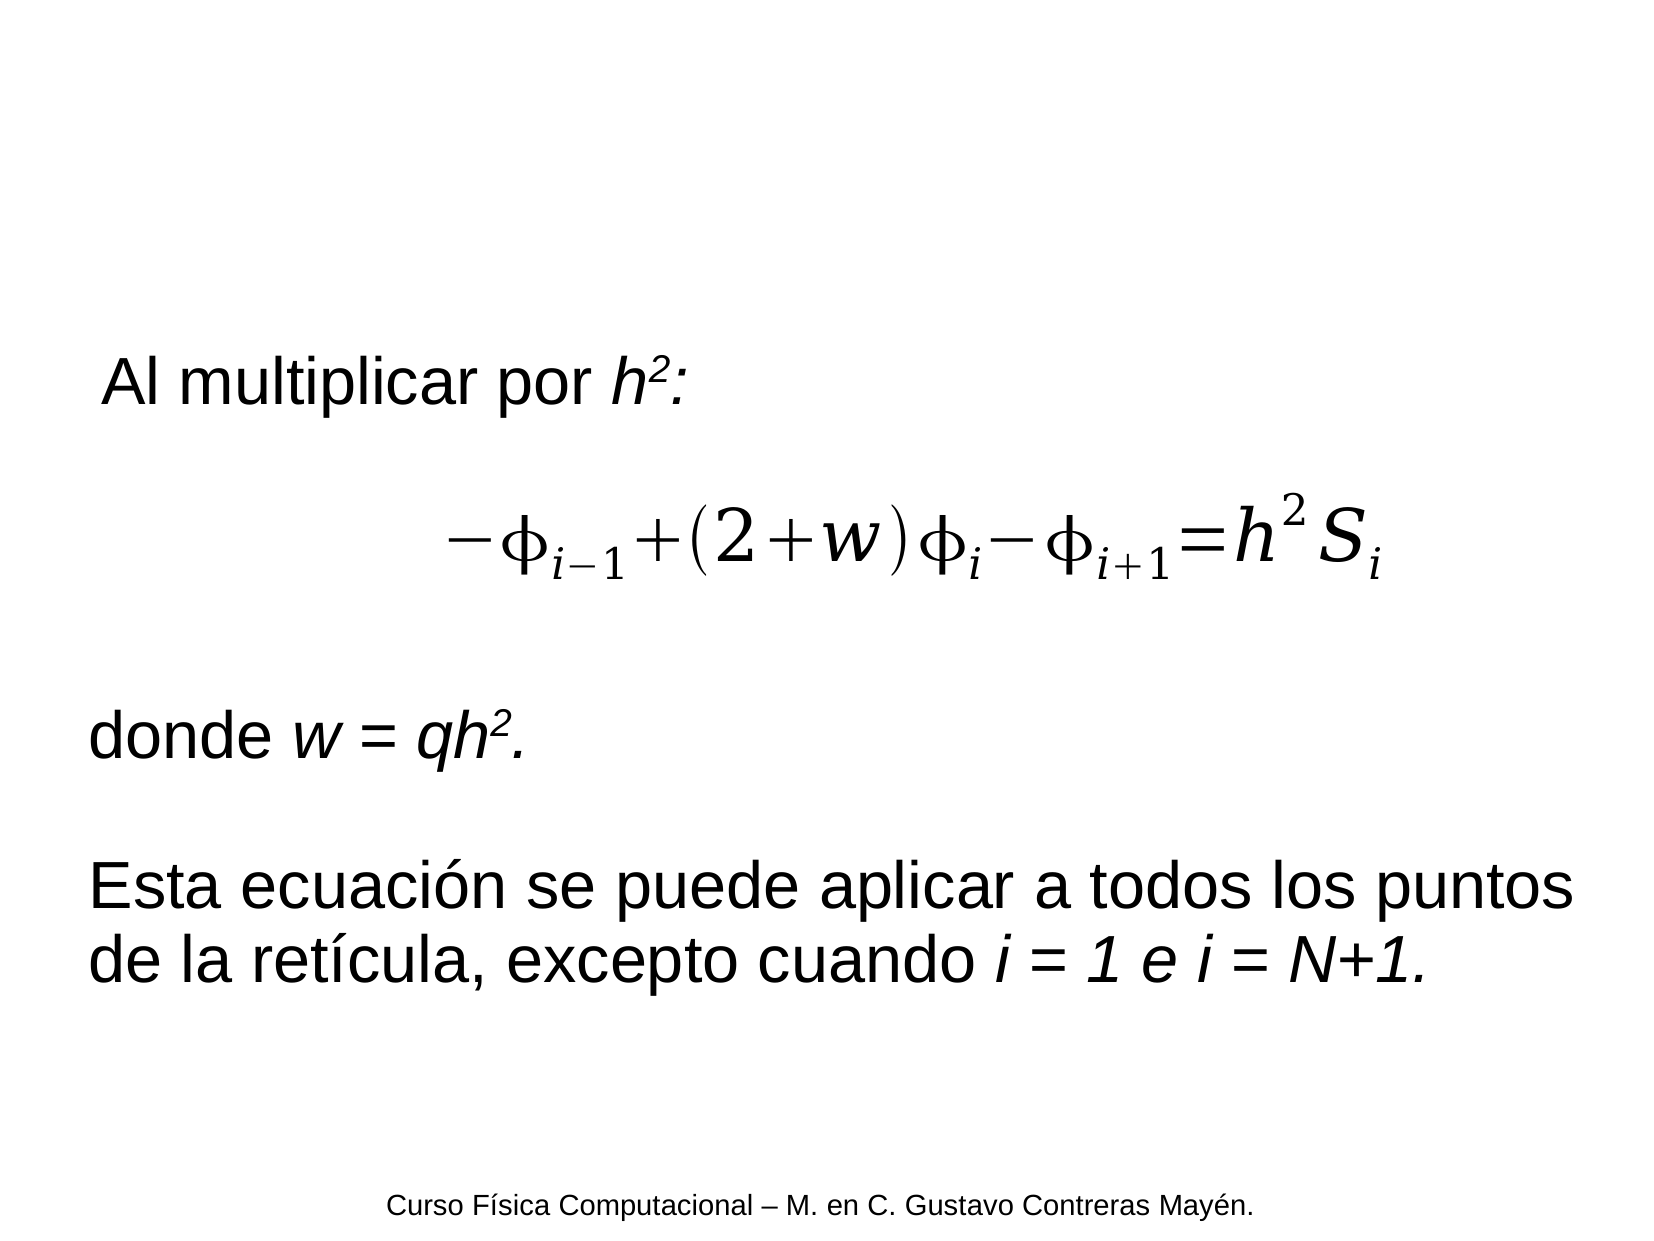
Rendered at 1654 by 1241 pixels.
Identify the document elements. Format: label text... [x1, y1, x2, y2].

chart [435, 484, 1388, 591]
subtitle Al multiplicar por h2: [82, 290, 1571, 473]
text_box donde w = qh2. Esta ecuación se puede aplicar a todos los puntos de la retícula, excepto cuando i = 1 e i = N+1. [88, 698, 1577, 998]
